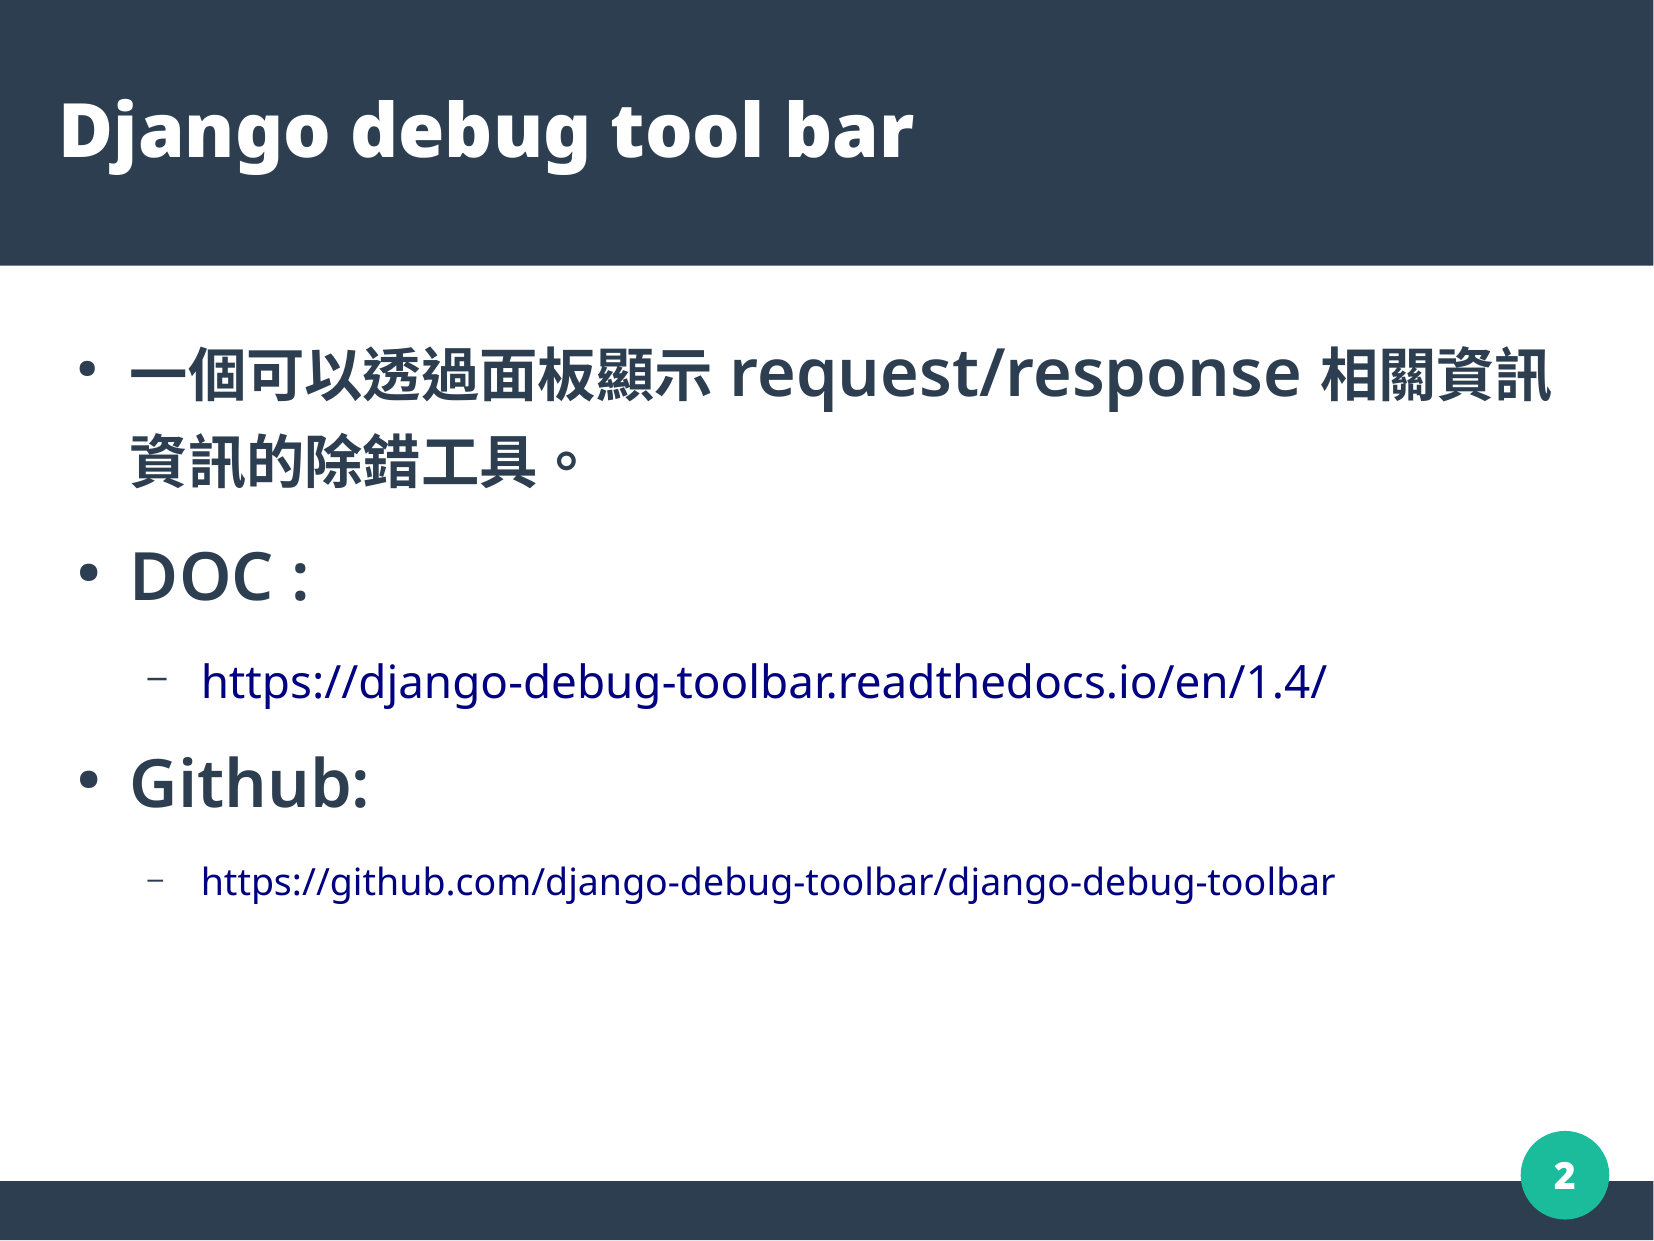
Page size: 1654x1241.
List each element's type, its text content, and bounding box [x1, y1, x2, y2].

title Django debug tool bar [59, 49, 1595, 207]
list 一個可以透過面板顯示request/response相關資訊資訊的除錯工具。 DOC : https://django-debug-toolbar.readthedocs.io/en/1.4/ Github: https://github.com/django-debug-toolbar/django-debug-toolbar [59, 324, 1595, 1152]
